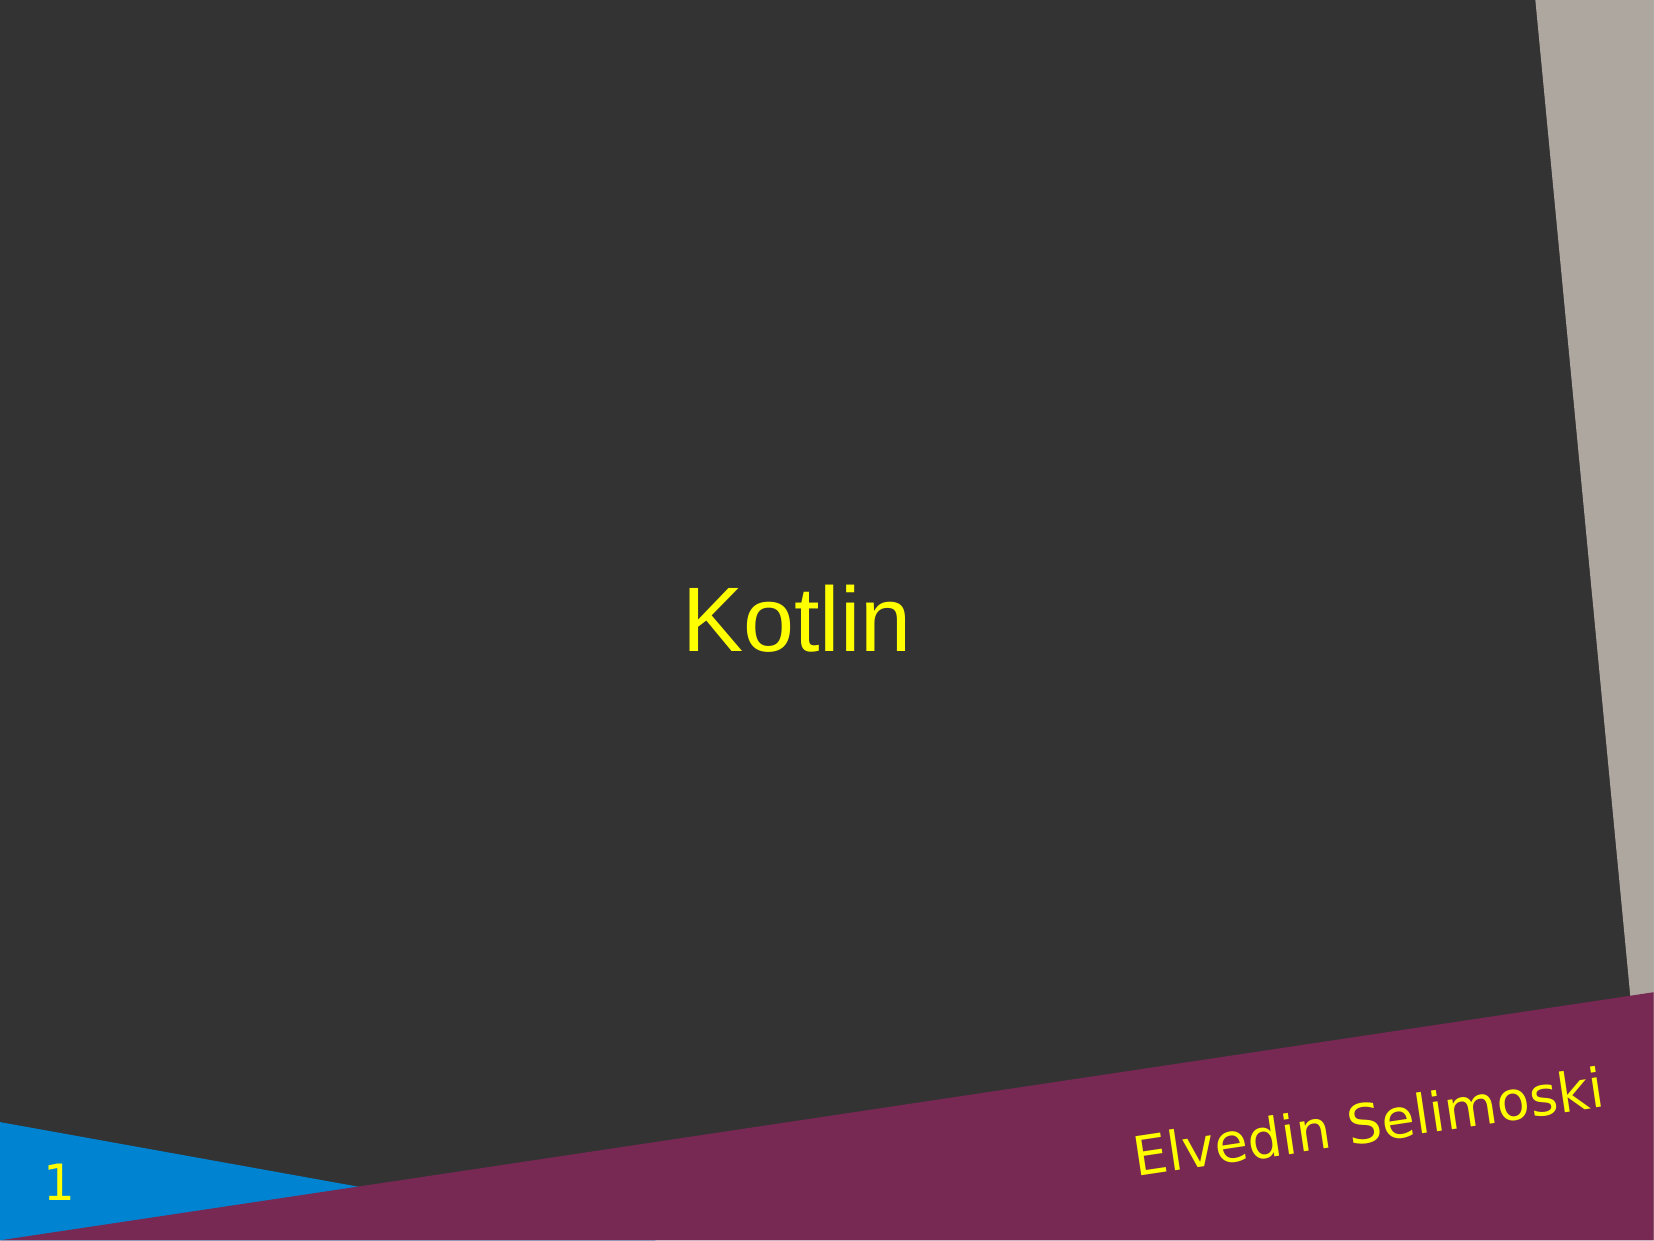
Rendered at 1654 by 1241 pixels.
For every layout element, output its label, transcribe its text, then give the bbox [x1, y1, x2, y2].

title Kotlin [53, 407, 1542, 833]
text_box Elvedin Selimoski [1052, 1015, 1629, 1239]
